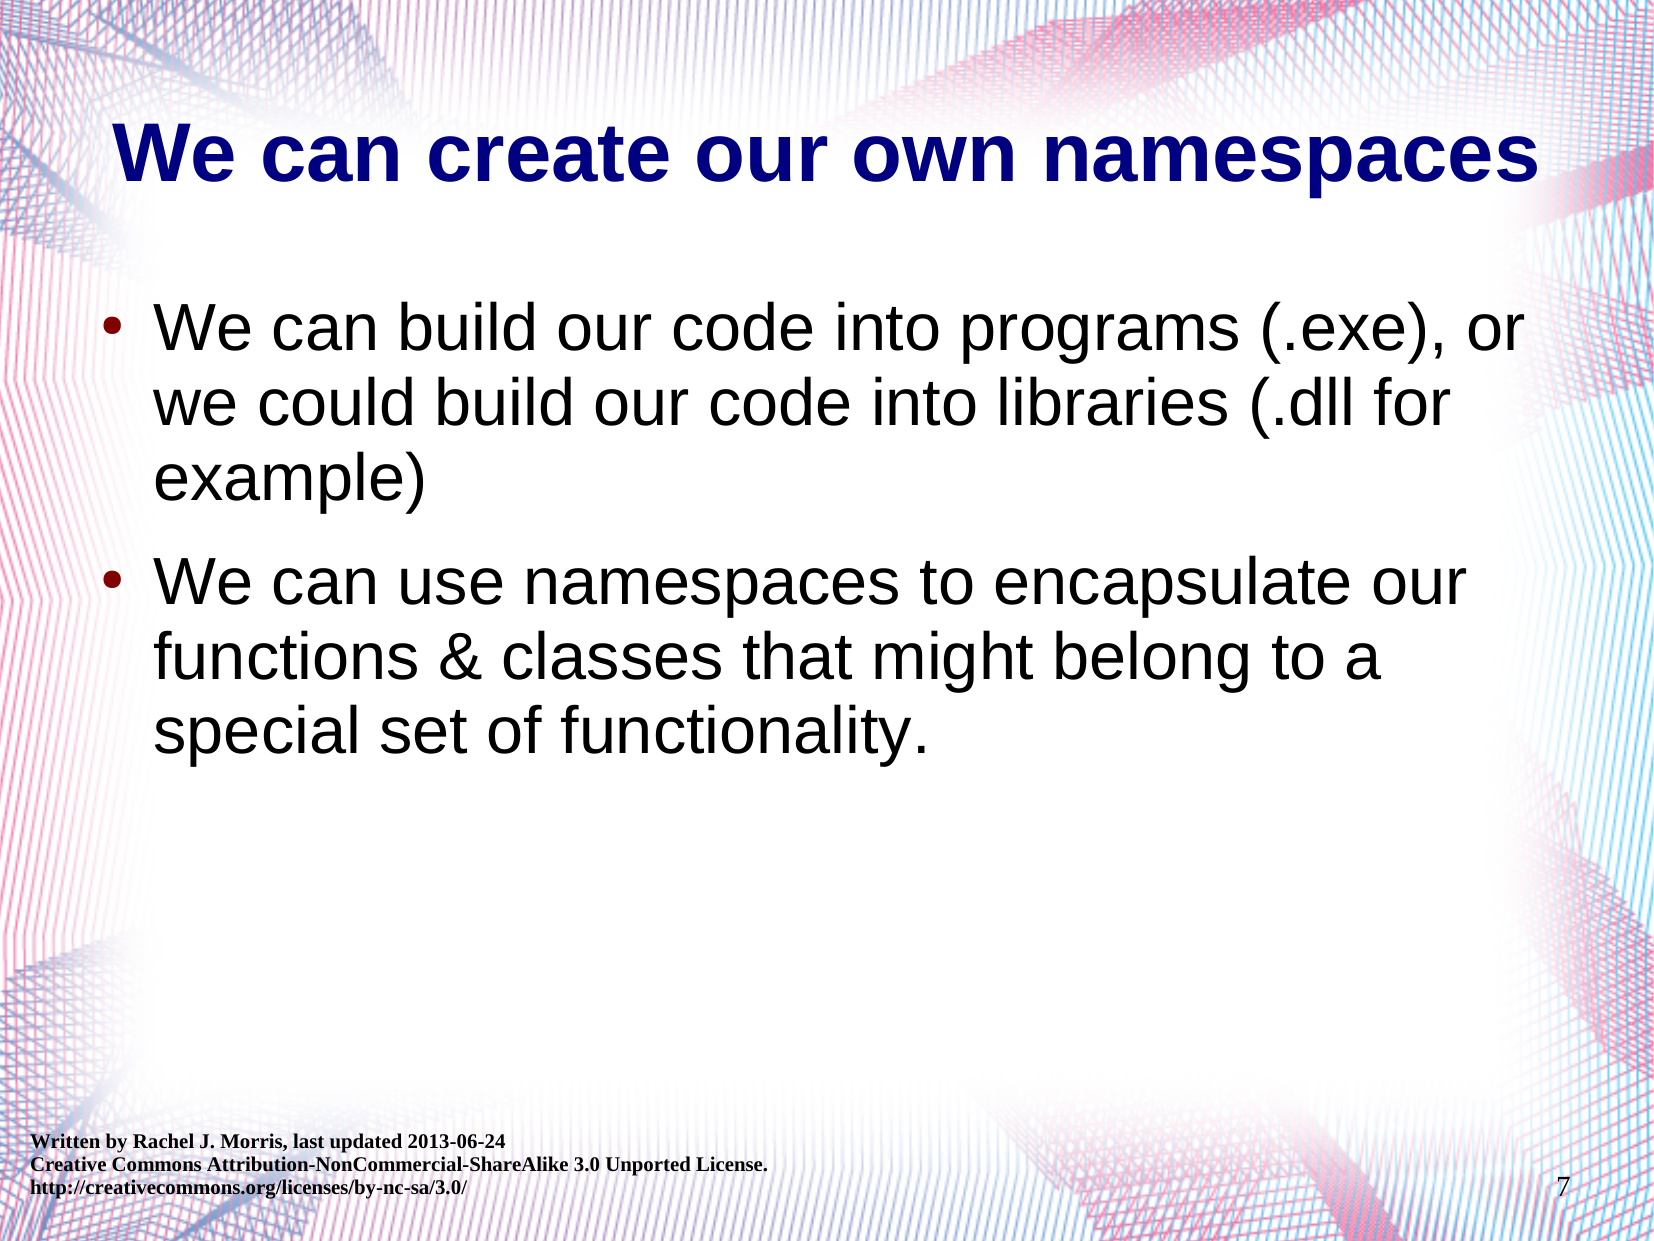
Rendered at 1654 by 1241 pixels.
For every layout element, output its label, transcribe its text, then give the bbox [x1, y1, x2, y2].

list We can build our code into programs (.exe), or we could build our code into libraries (.dll for example) We can use namespaces to encapsulate our functions & classes that might belong to a special set of functionality. [82, 290, 1571, 1010]
title We can create our own namespaces [82, 49, 1571, 257]
picture [0, 0, 1654, 1241]
